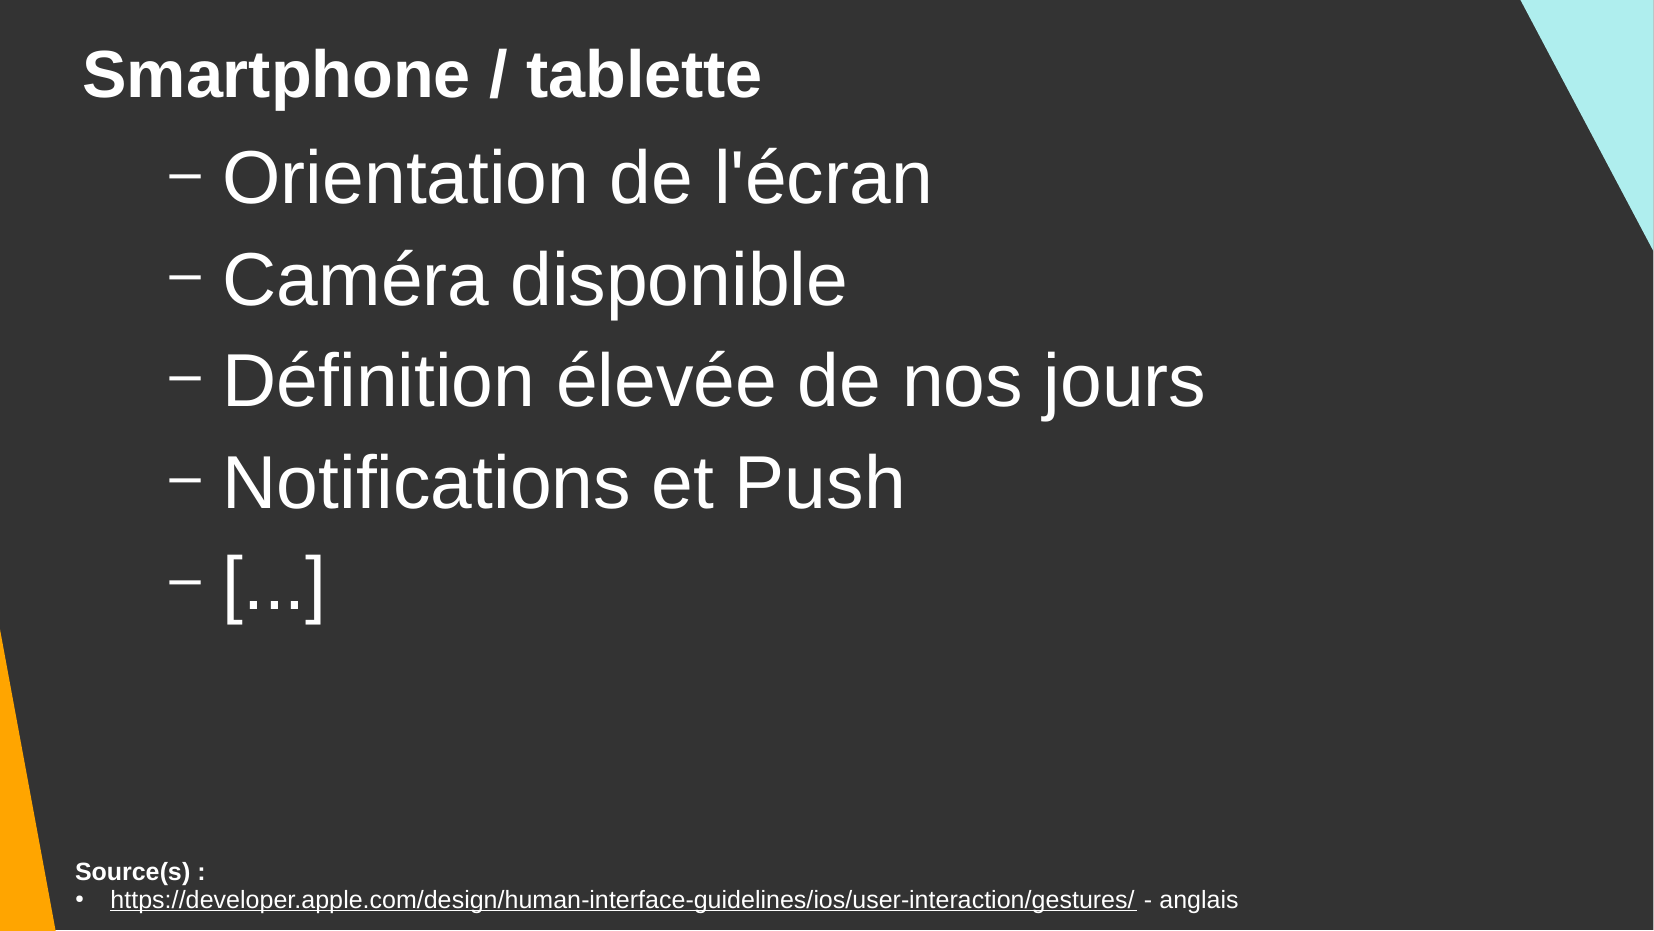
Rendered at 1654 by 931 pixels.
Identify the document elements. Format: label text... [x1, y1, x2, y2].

text_box [1520, 0, 1654, 253]
title Smartphone / tablette [82, 37, 1571, 114]
list Orientation de l'écran Caméra disponible Définition élevée de nos jours Notifications et Push [...] [80, 135, 1605, 768]
text_box [0, 629, 56, 931]
text_box Source(s) : https://developer.apple.com/design/human-interface-guidelines/ios/user-interaction/gestures/ - anglais [60, 850, 1546, 931]
